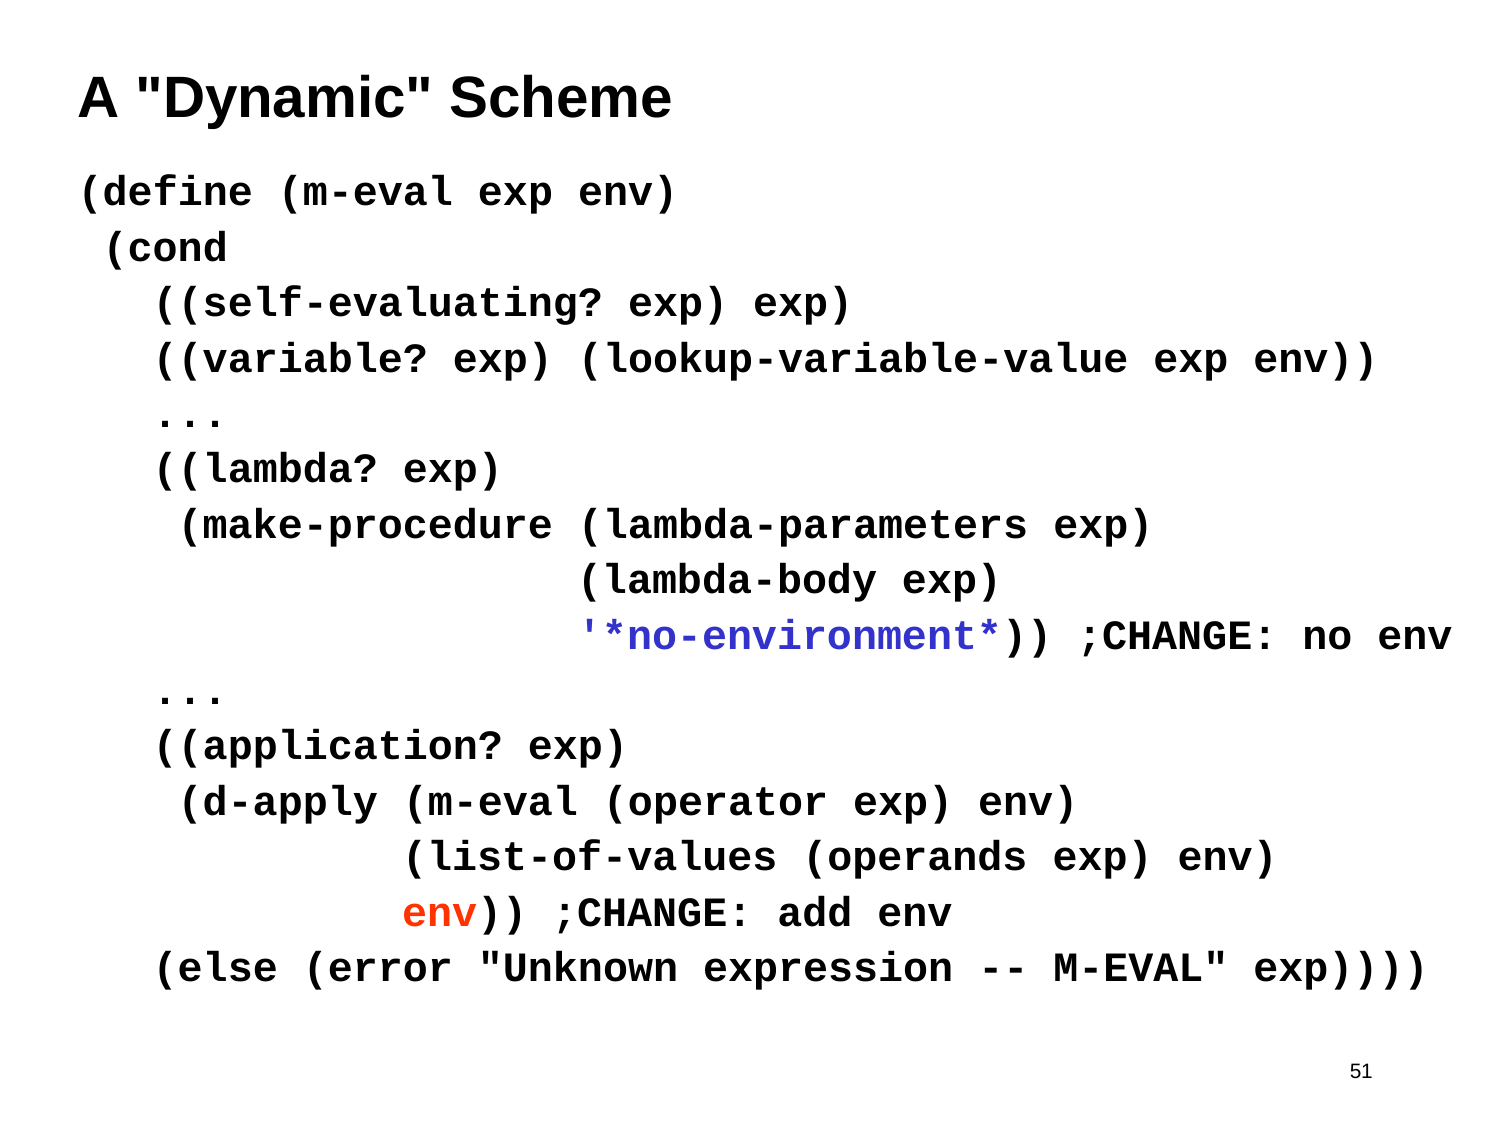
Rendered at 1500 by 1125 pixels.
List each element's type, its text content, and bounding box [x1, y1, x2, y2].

text_box A "Dynamic" Scheme [62, 24, 1338, 162]
text_box (define (m-eval exp env) (cond ((self-evaluating? exp) exp) ((variable? exp) (lookup-variable-value exp env)) ... ((lambda? exp) (make-procedure (lambda-parameters exp) (lambda-body exp) '*no-environment*)) ;CHANGE: no env ... ((application? exp) (d-apply (m-eval (operator exp) env) (list-of-values (operands exp) env) env)) ;CHANGE: add env (else (error "Unknown expression -- M-EVAL" exp)))) [62, 162, 1471, 1000]
text_box <number> [1025, 1049, 1388, 1101]
